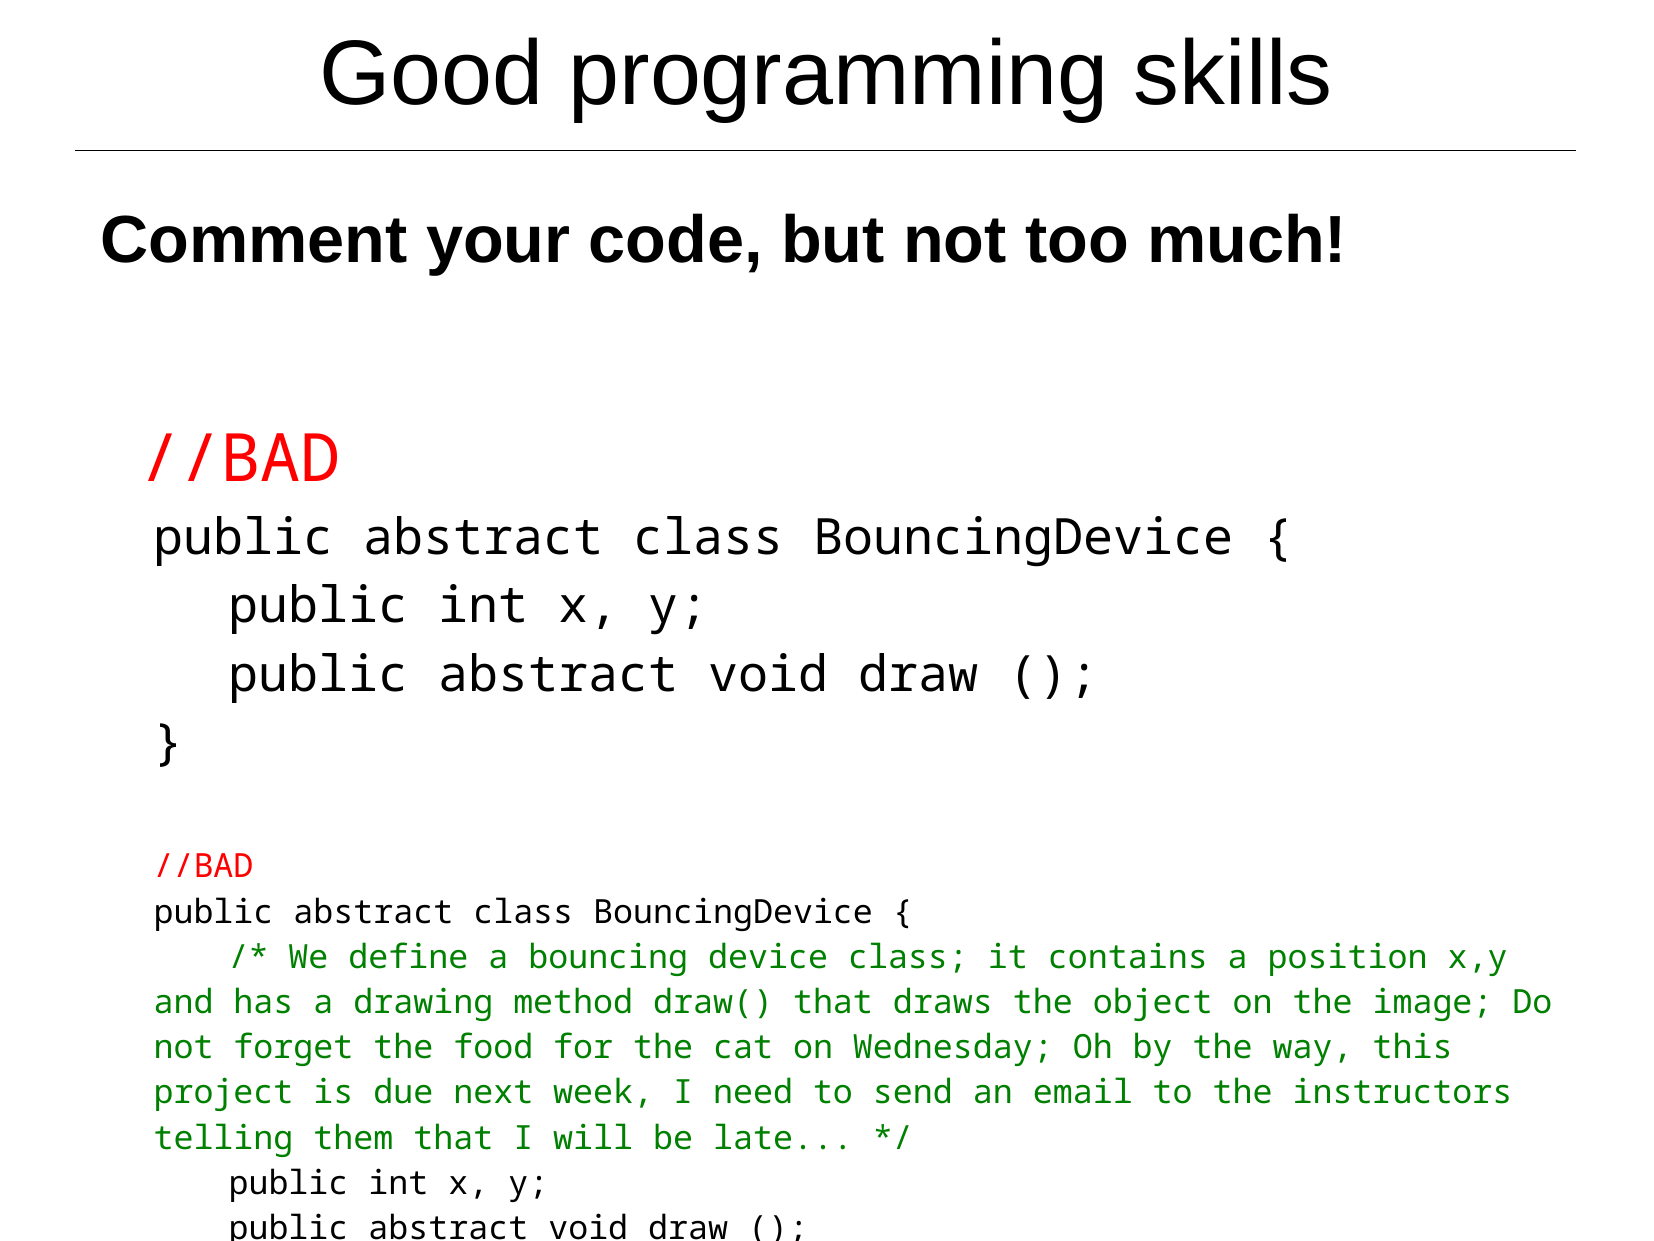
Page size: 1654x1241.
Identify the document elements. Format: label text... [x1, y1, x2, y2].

list Comment your code, but not too much! //BAD public abstract class BouncingDevice { public int x, y; public abstract void draw (); } //BAD public abstract class BouncingDevice { /* We define a bouncing device class; it contains a position x,y and has a drawing method draw() that draws the object on the image; Do not forget the food for the cat on Wednesday; Oh by the way, this project is due next week, I need to send an email to the instructors telling them that I will be late... */ public int x, y; public abstract void draw (); } [82, 201, 1571, 1241]
title Good programming skills [82, 3, 1571, 143]
